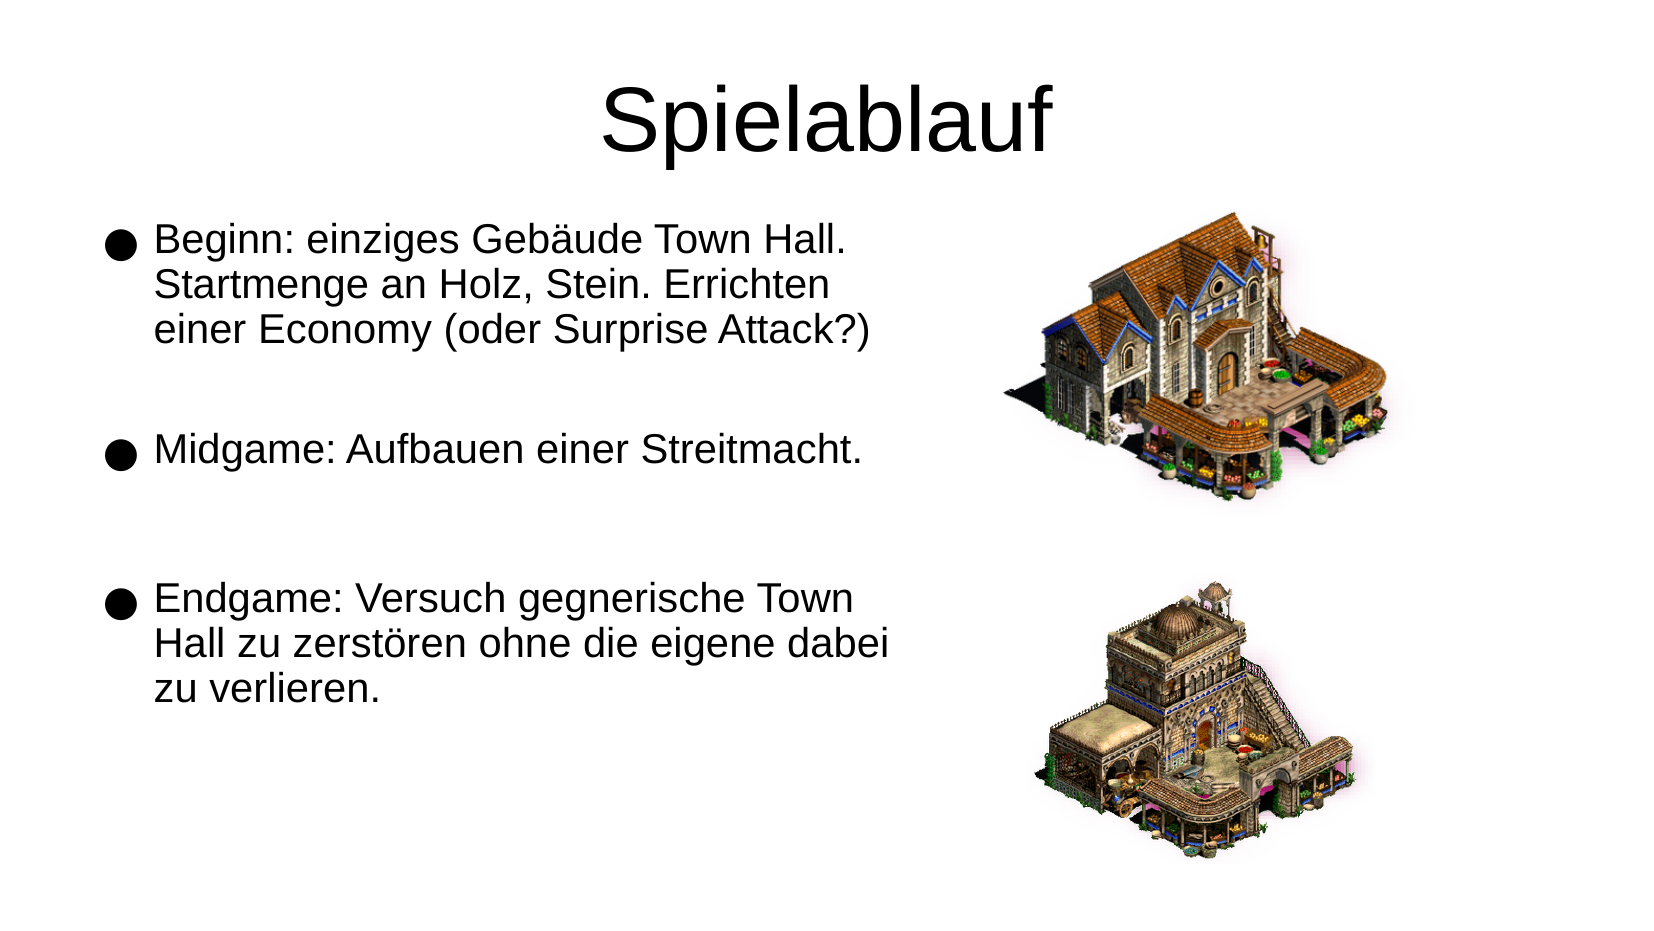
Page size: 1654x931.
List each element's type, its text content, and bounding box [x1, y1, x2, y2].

text_box Beginn: einziges Gebäude Town Hall. Startmenge an Holz, Stein. Errichten einer Economy (oder Surprise Attack?) Midgame: Aufbauen einer Streitmacht. Endgame: Versuch gegnerische Town Hall zu zerstören ohne die eigene dabei zu verlieren. [82, 217, 903, 869]
picture [971, 192, 1472, 900]
text_box Spielablauf [82, 37, 1571, 193]
